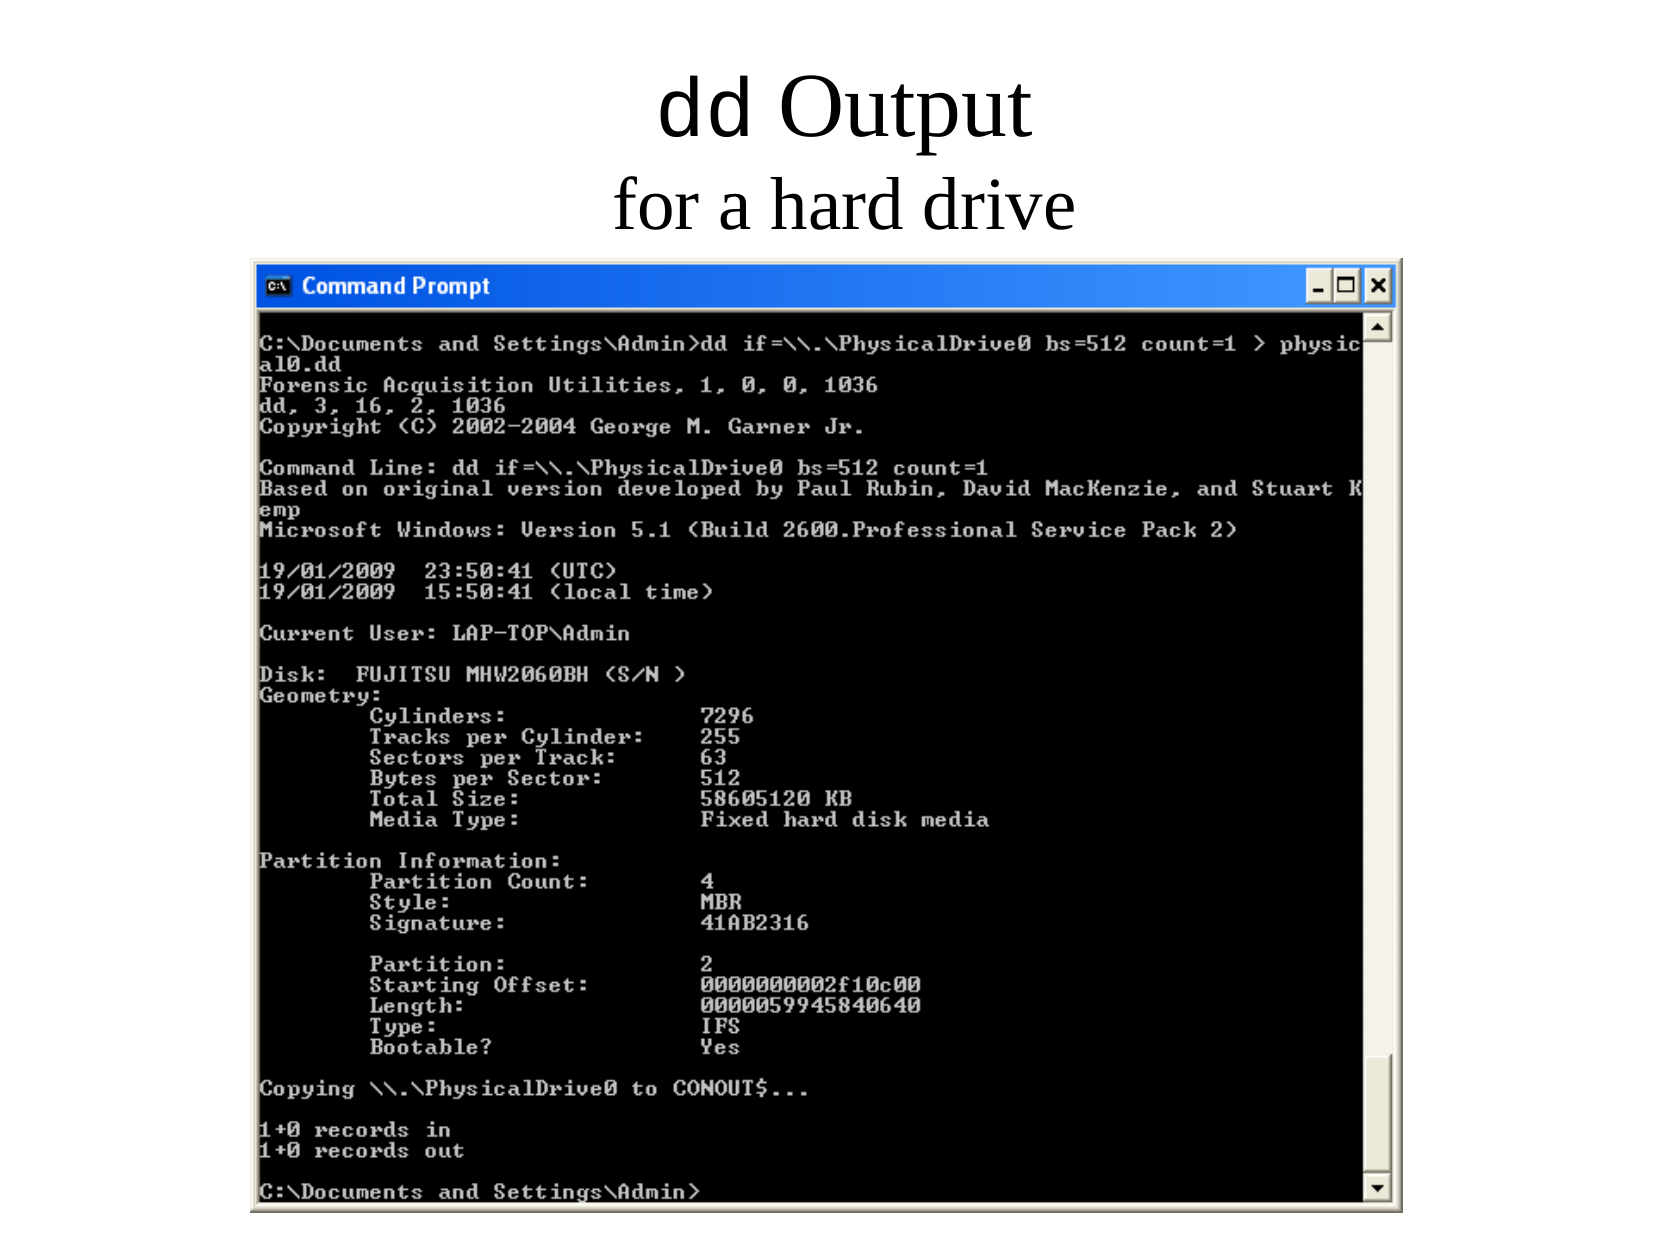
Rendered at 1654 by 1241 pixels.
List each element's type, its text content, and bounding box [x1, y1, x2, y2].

picture [250, 264, 1403, 1213]
title dd Output for a hard drive [82, 26, 1571, 264]
